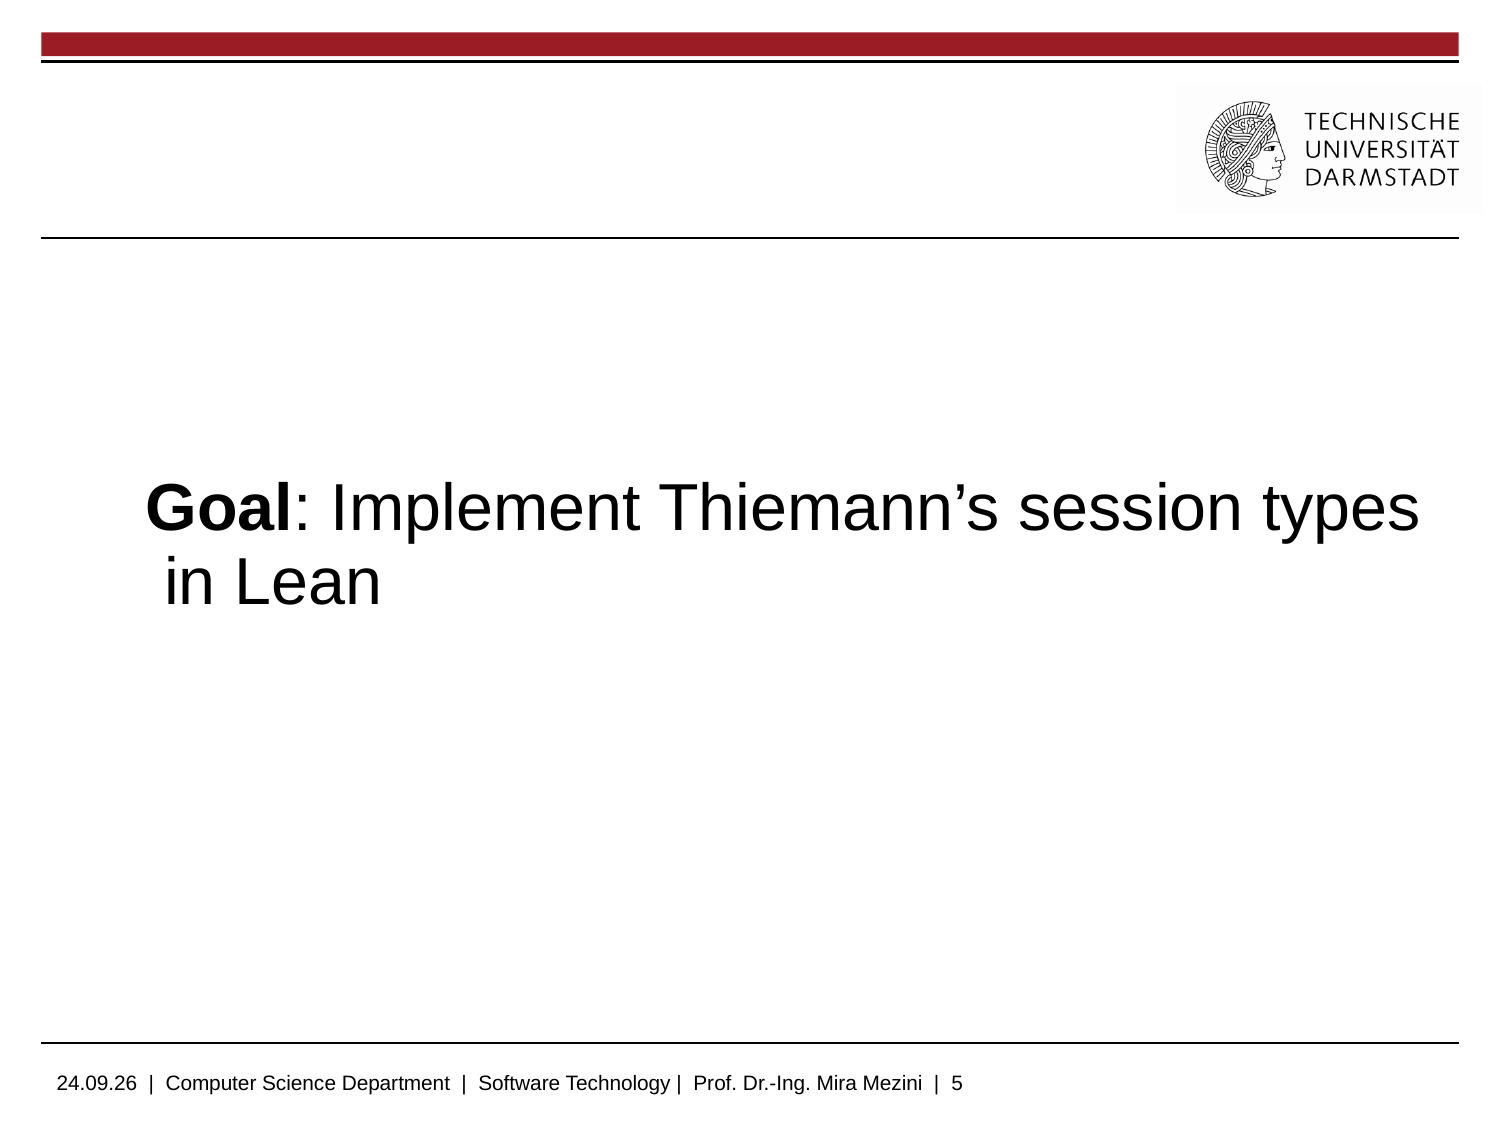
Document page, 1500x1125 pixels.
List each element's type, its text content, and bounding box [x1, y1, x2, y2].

list Goal: Implement Thiemann’s session types in Lean [75, 263, 1425, 916]
